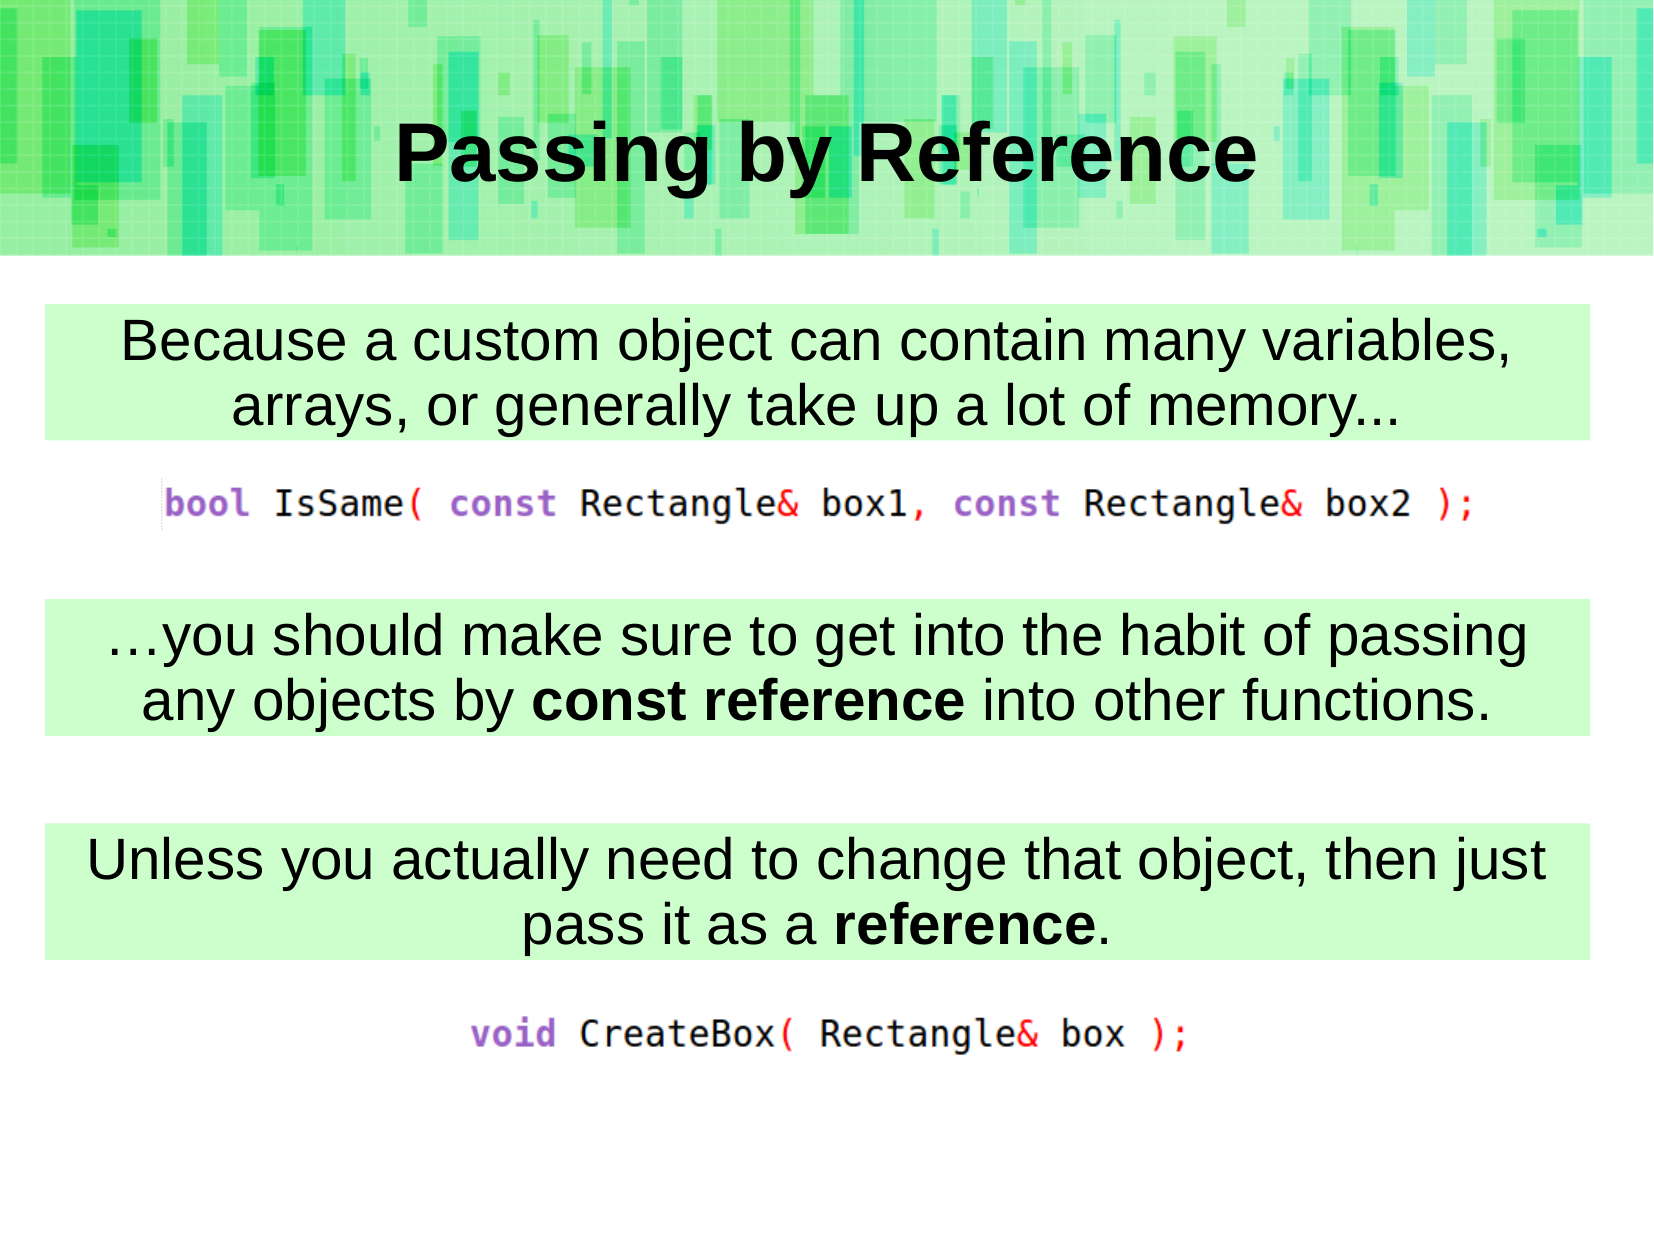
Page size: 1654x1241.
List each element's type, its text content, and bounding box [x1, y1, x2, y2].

text_box Because a custom object can contain many variables, arrays, or generally take up a lot of memory... [45, 303, 1591, 441]
text_box Unless you actually need to change that object, then just pass it as a reference. [45, 823, 1591, 961]
text_box …you should make sure to get into the habit of passing any objects by const reference into other functions. [45, 599, 1591, 736]
picture [0, 0, 1654, 1241]
title Passing by Reference [82, 49, 1571, 257]
